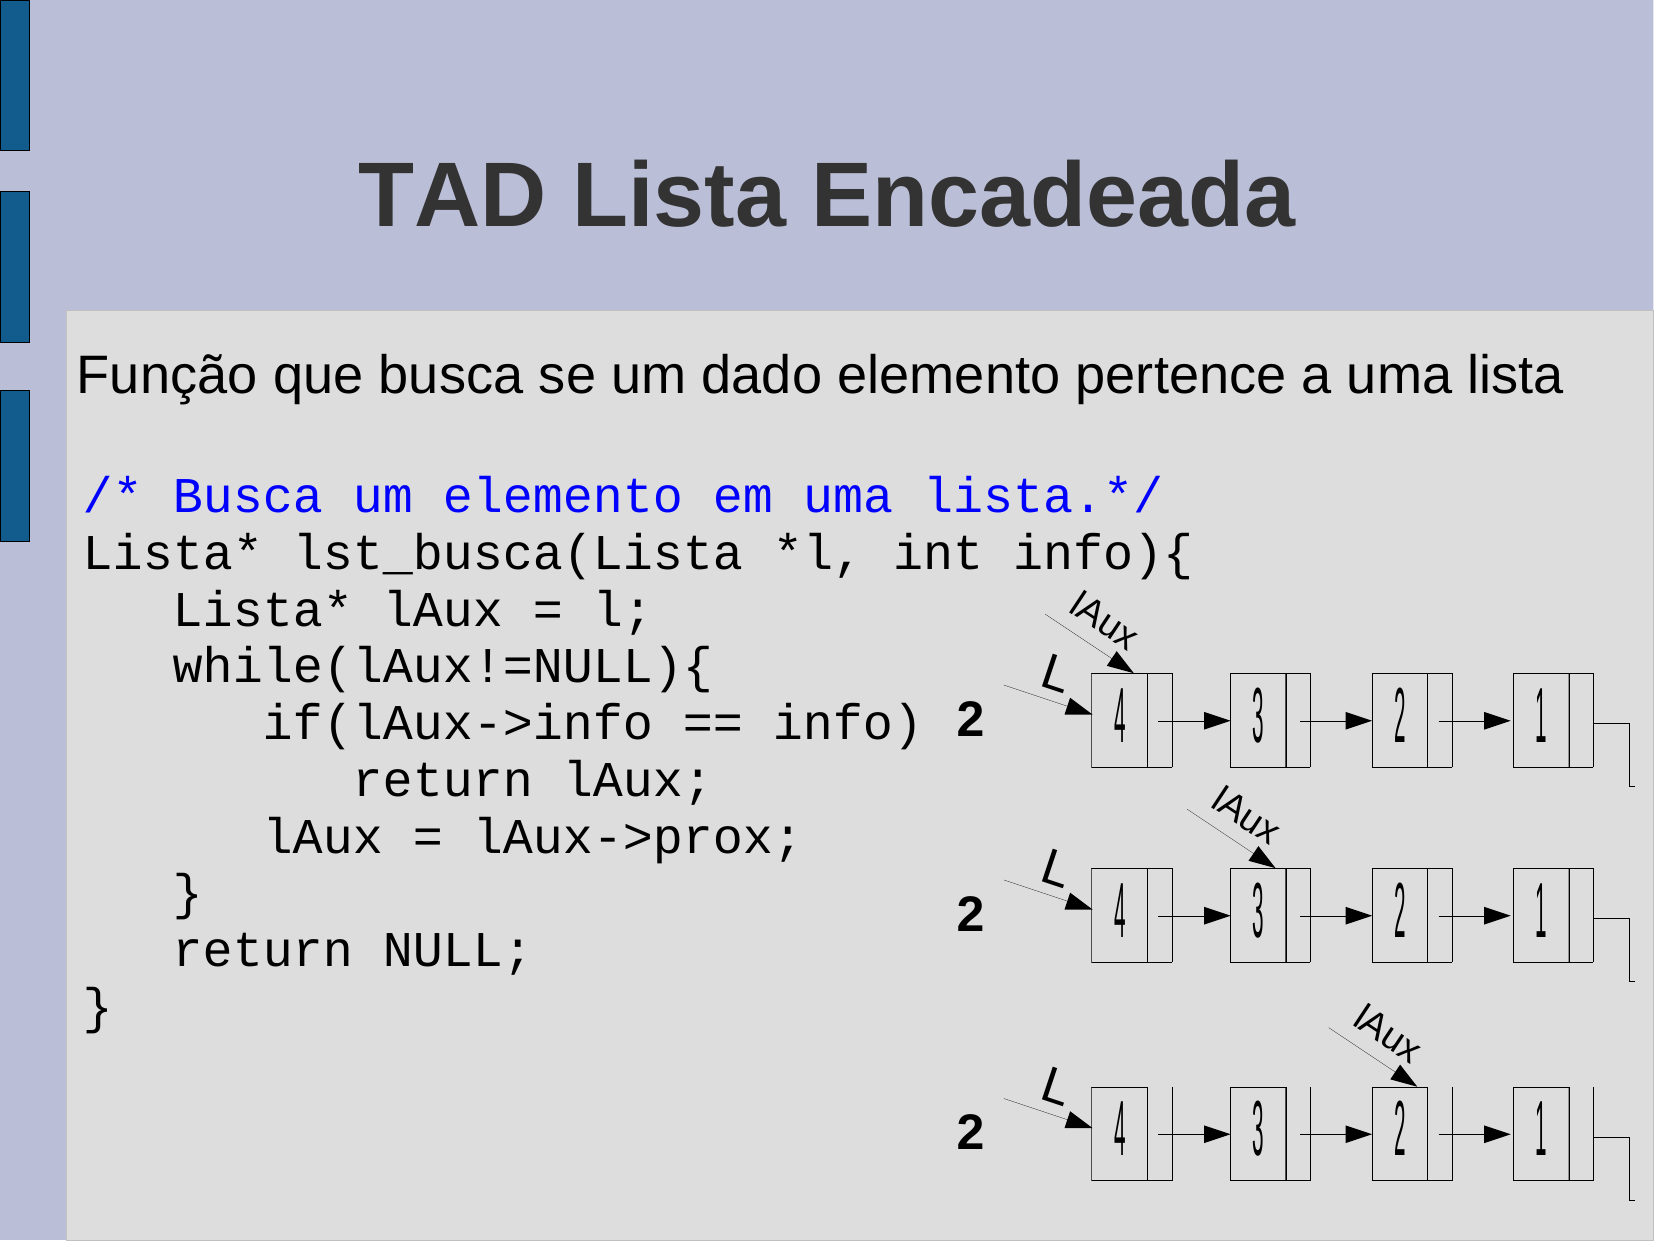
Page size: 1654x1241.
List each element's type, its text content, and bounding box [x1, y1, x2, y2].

chart [1371, 673, 1453, 774]
chart [1091, 1086, 1173, 1188]
chart [1371, 1086, 1453, 1188]
chart [1513, 673, 1595, 774]
chart [1230, 1086, 1312, 1188]
text_box 2 [956, 885, 985, 943]
text_box 2 [956, 690, 985, 748]
chart [1091, 868, 1173, 969]
chart [1513, 1086, 1595, 1188]
text_box 2 [956, 1104, 985, 1162]
list /* Busca um elemento em uma lista.*/ Lista* lst_busca(Lista *l, int info){ Lista* lAux = l; while(lAux!=NULL){ if(lAux->info == info) return lAux; lAux = lAux->prox; } return NULL; } [64, 470, 1211, 1009]
chart [1091, 673, 1173, 774]
list Função que busca se um dado elemento pertence a uma lista [59, 344, 1654, 443]
chart [1230, 673, 1312, 774]
chart [1230, 868, 1312, 969]
chart [1371, 868, 1453, 969]
chart [1513, 868, 1595, 969]
title TAD Lista Encadeada [121, 91, 1534, 299]
